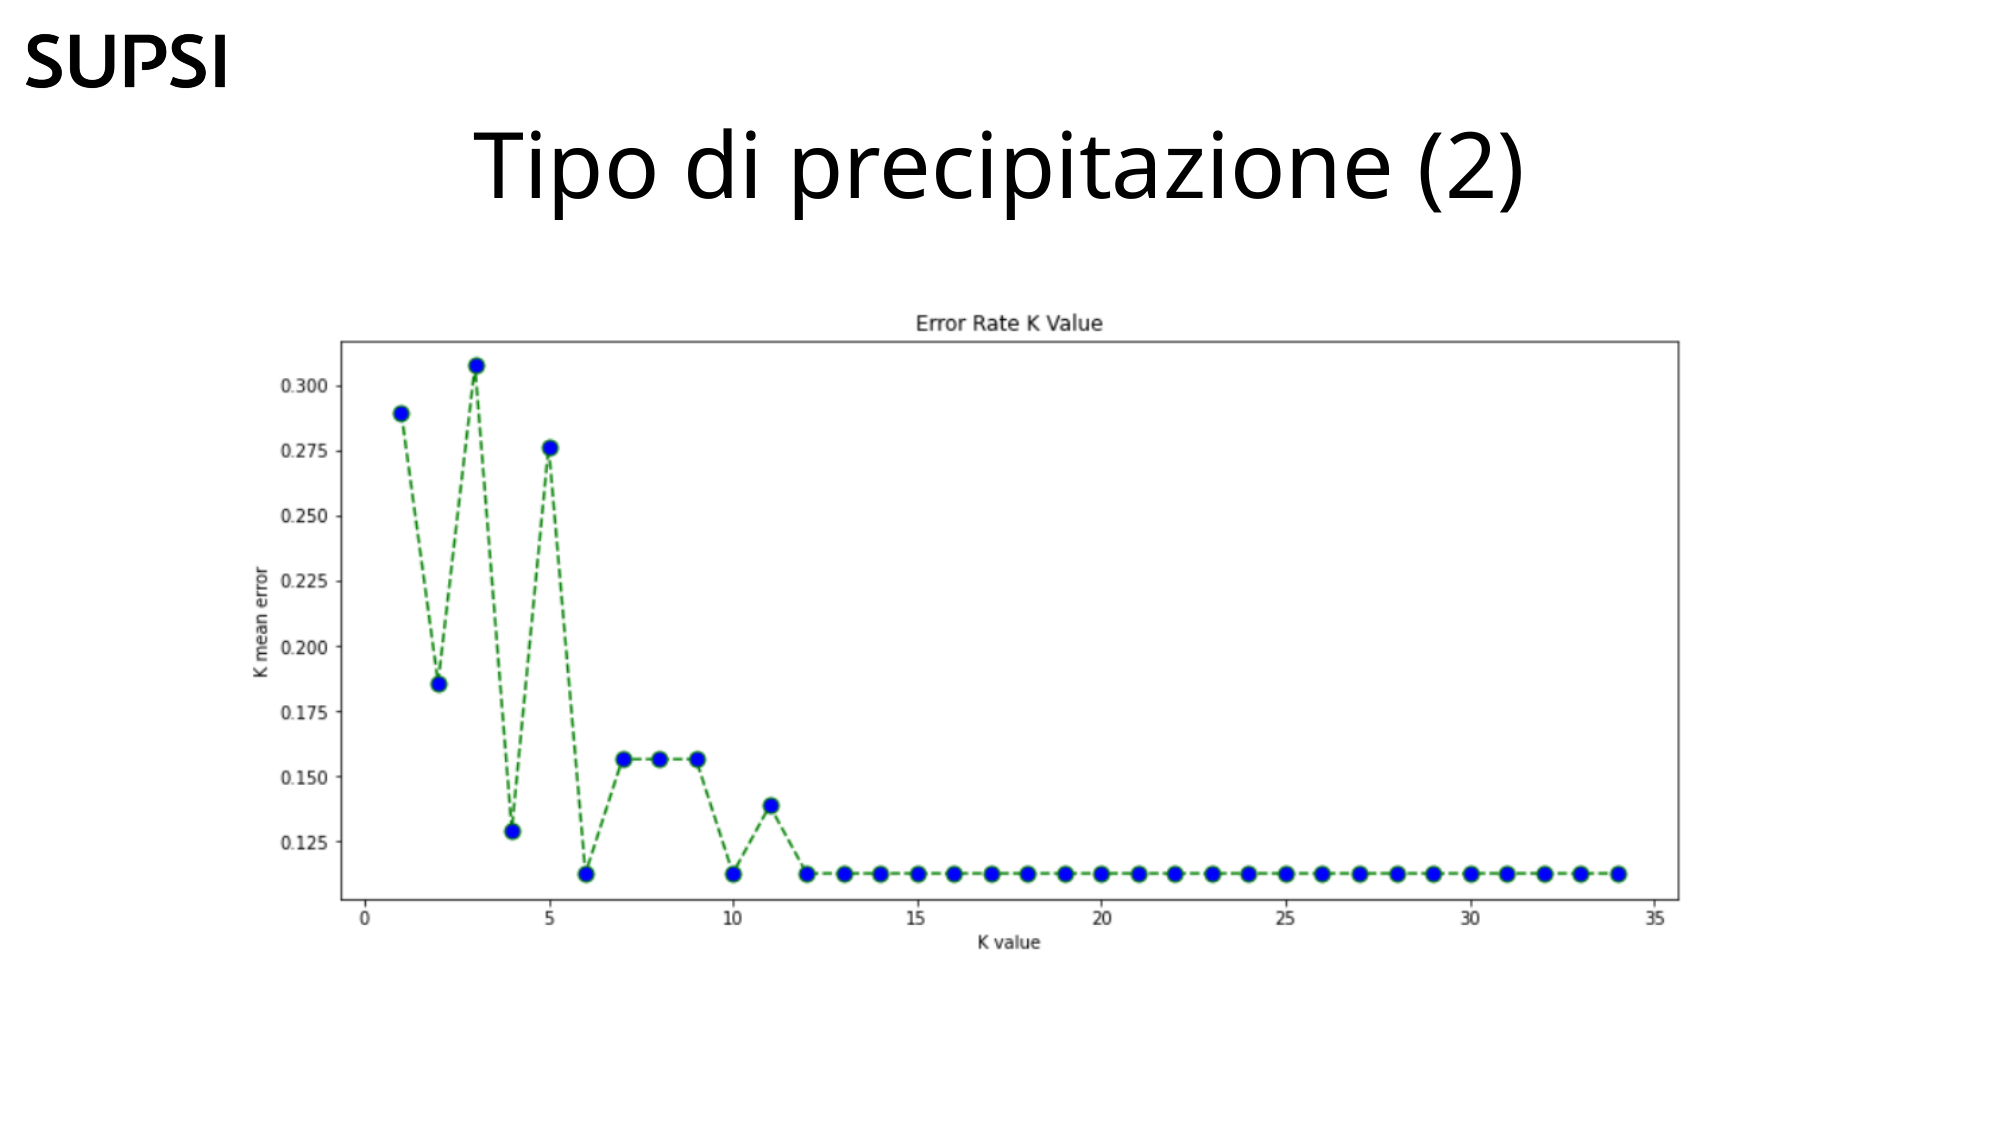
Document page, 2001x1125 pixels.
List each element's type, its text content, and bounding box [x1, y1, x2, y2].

picture [26, 30, 227, 90]
picture [229, 307, 1757, 956]
title Tipo di precipitazione (2) [137, 59, 1863, 278]
